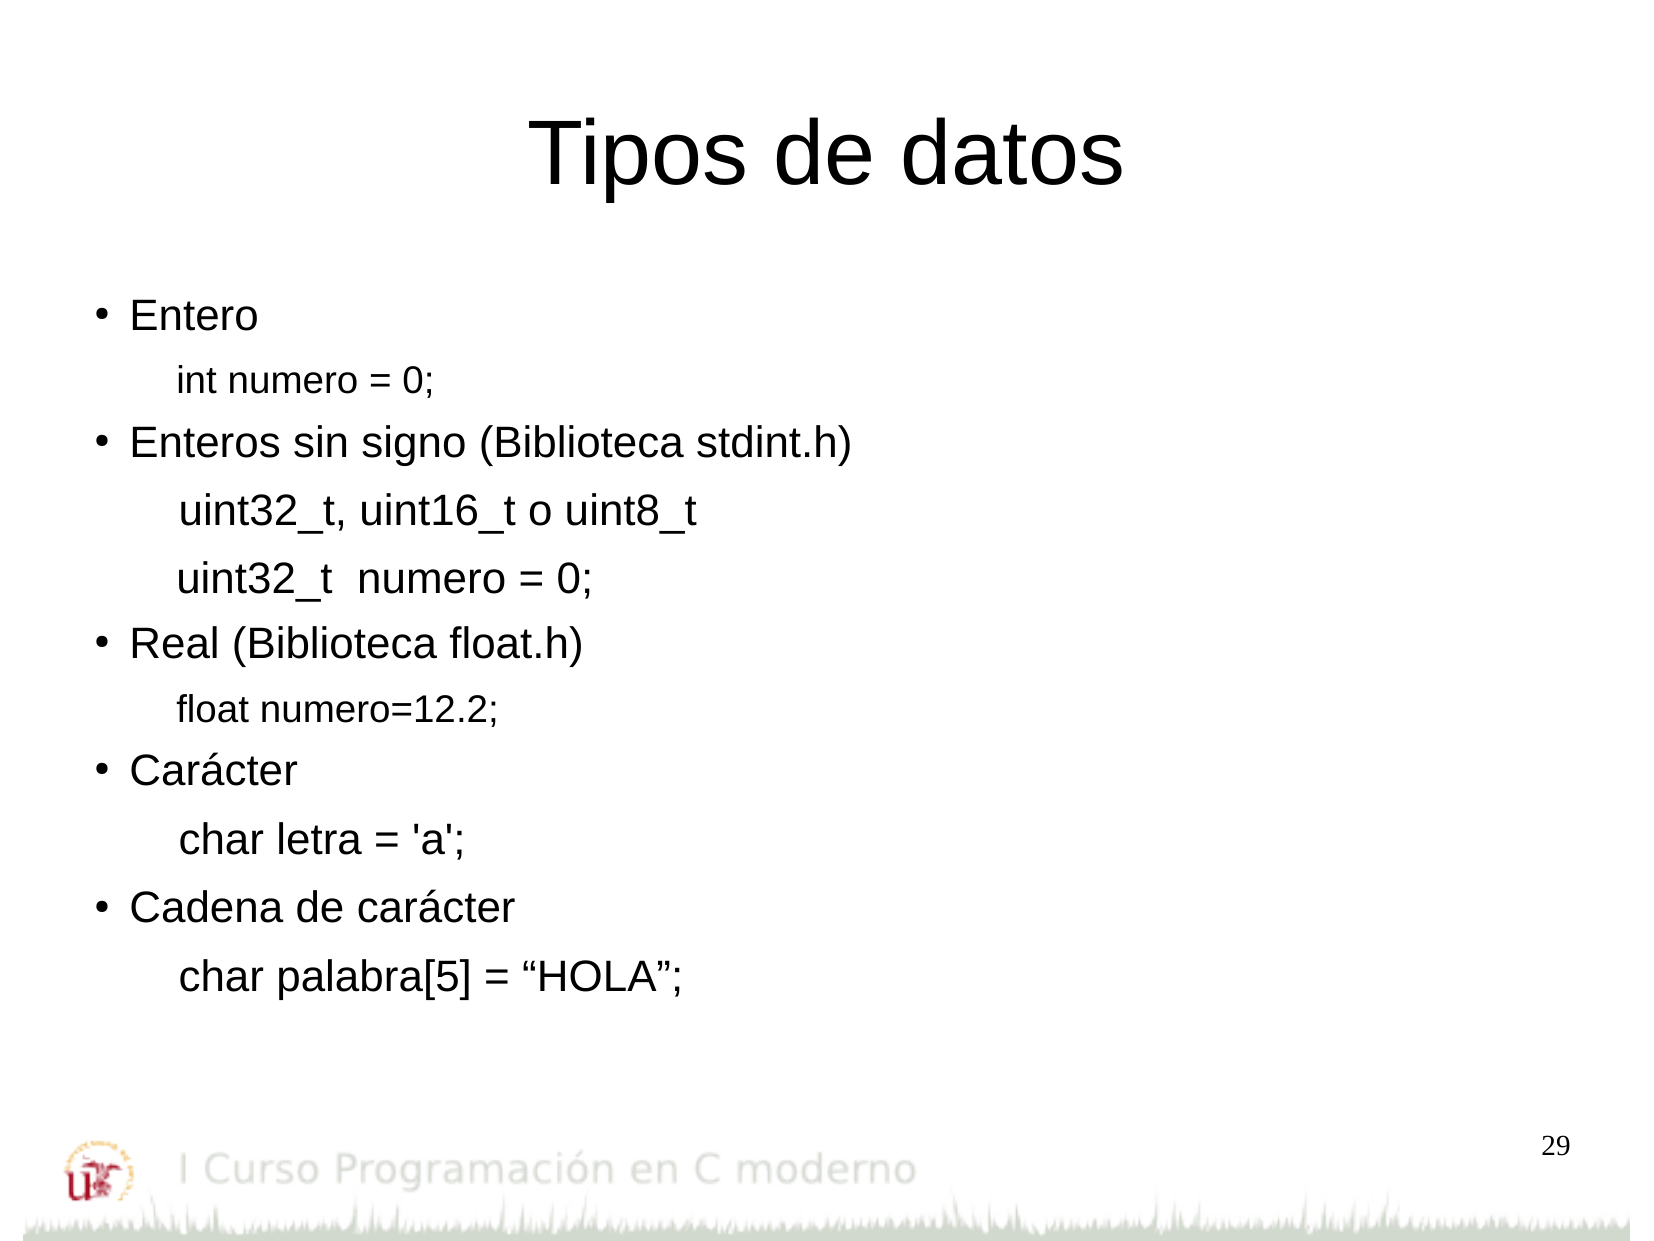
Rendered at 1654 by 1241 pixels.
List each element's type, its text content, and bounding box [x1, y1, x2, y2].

title Tipos de datos [82, 49, 1571, 257]
picture [23, 1136, 1630, 1241]
list Entero int numero = 0; Enteros sin signo (Biblioteca stdint.h) uint32_t, uint16_t o uint8_t uint32_t numero = 0; Real (Biblioteca float.h) float numero=12.2; Carácter char letra = 'a'; Cadena de carácter char palabra[5] = “HOLA”; [82, 290, 1538, 1010]
